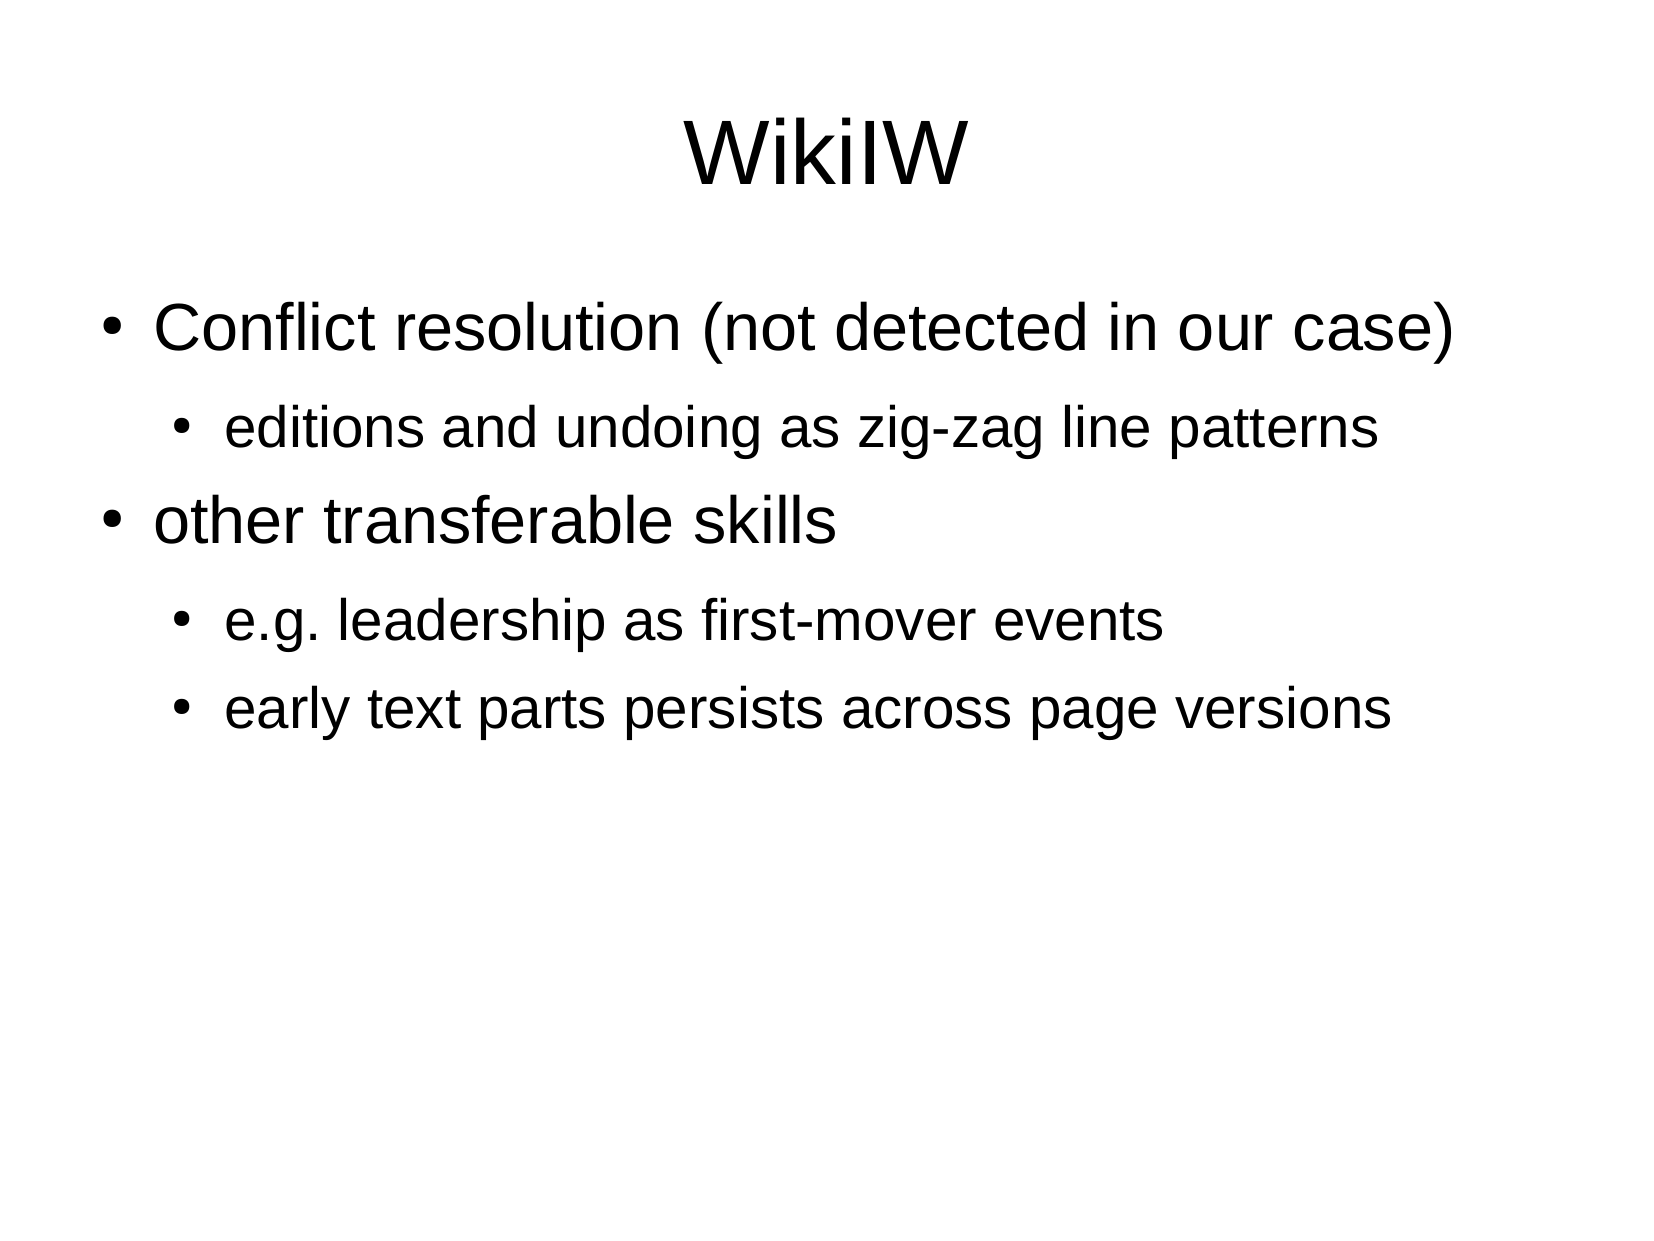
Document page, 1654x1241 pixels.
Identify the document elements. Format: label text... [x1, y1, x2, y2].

title WikiIW [82, 49, 1571, 257]
list Conflict resolution (not detected in our case) editions and undoing as zig-zag line patterns other transferable skills e.g. leadership as first-mover events early text parts persists across page versions [82, 290, 1571, 1109]
